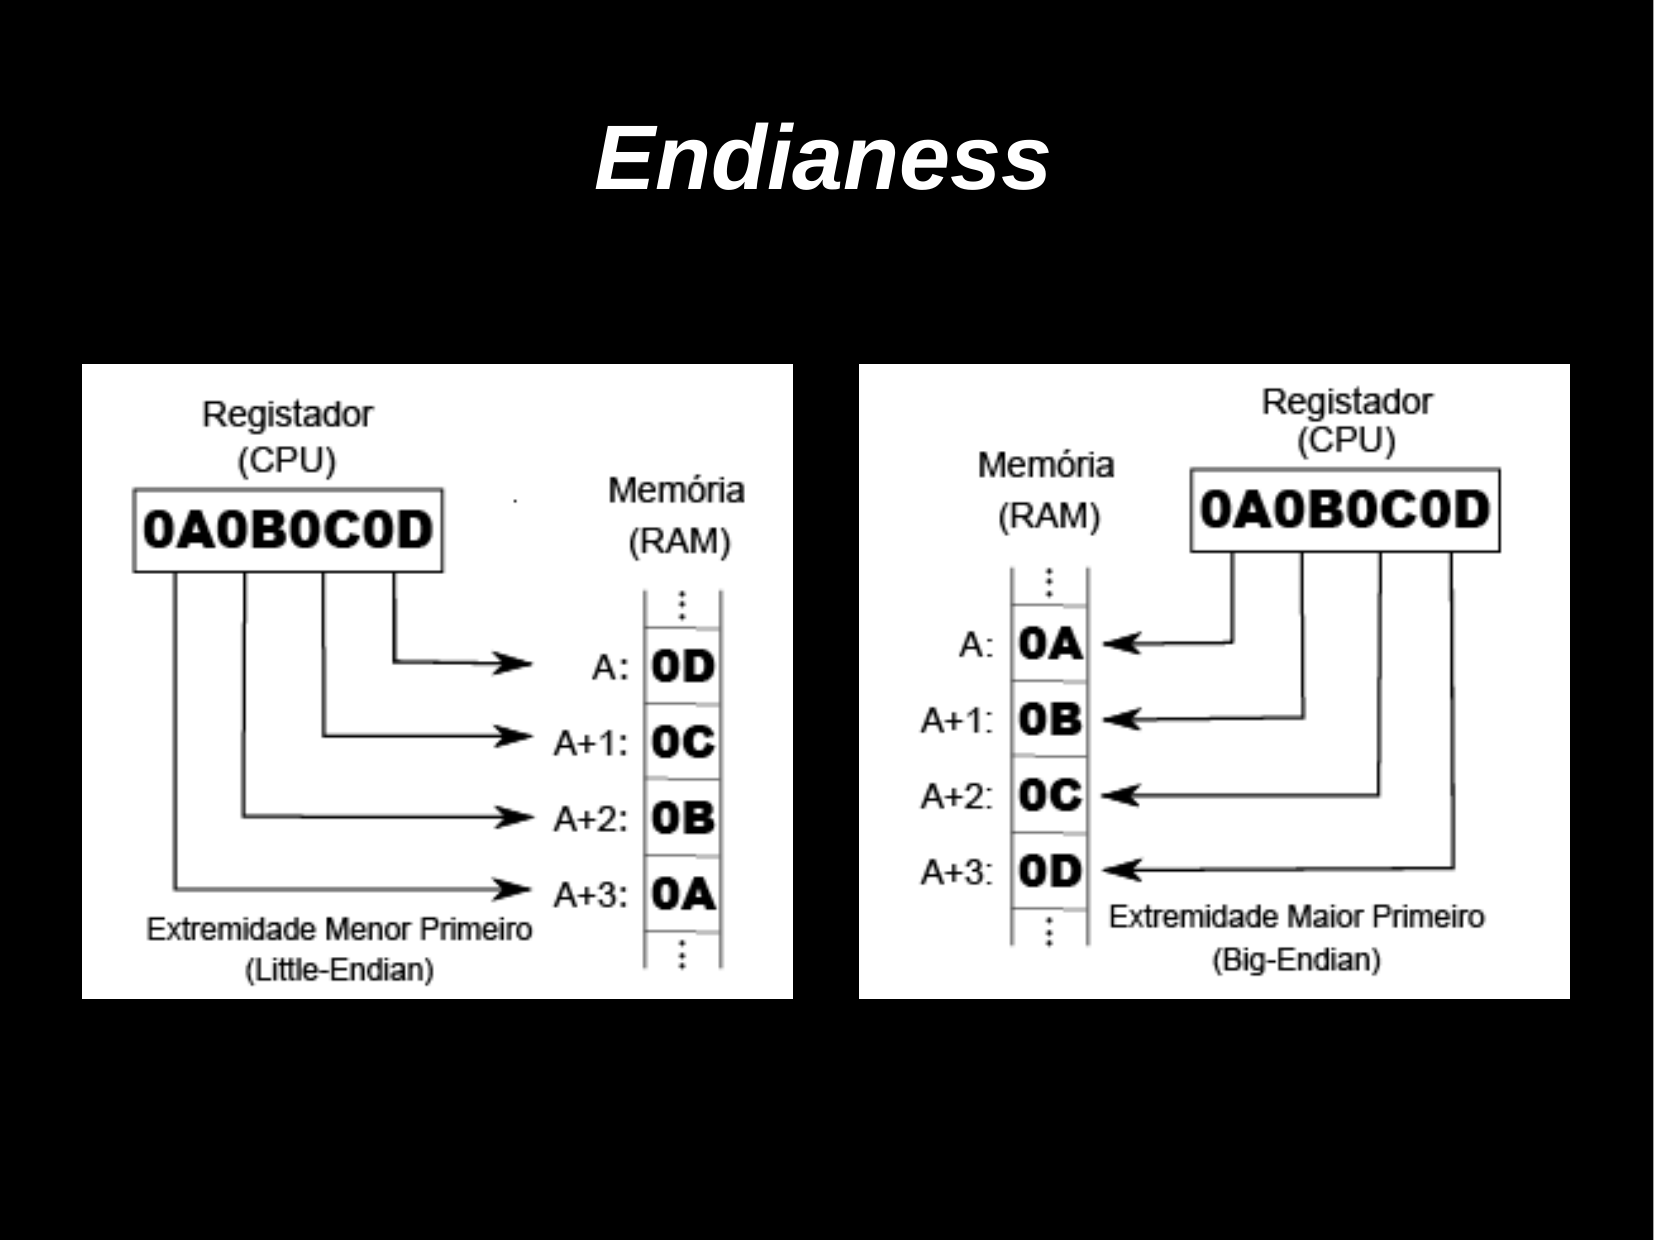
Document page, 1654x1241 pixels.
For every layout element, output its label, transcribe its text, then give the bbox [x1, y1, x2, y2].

picture [859, 364, 1570, 999]
picture [82, 364, 793, 999]
text_box Endianess [82, 23, 1566, 283]
